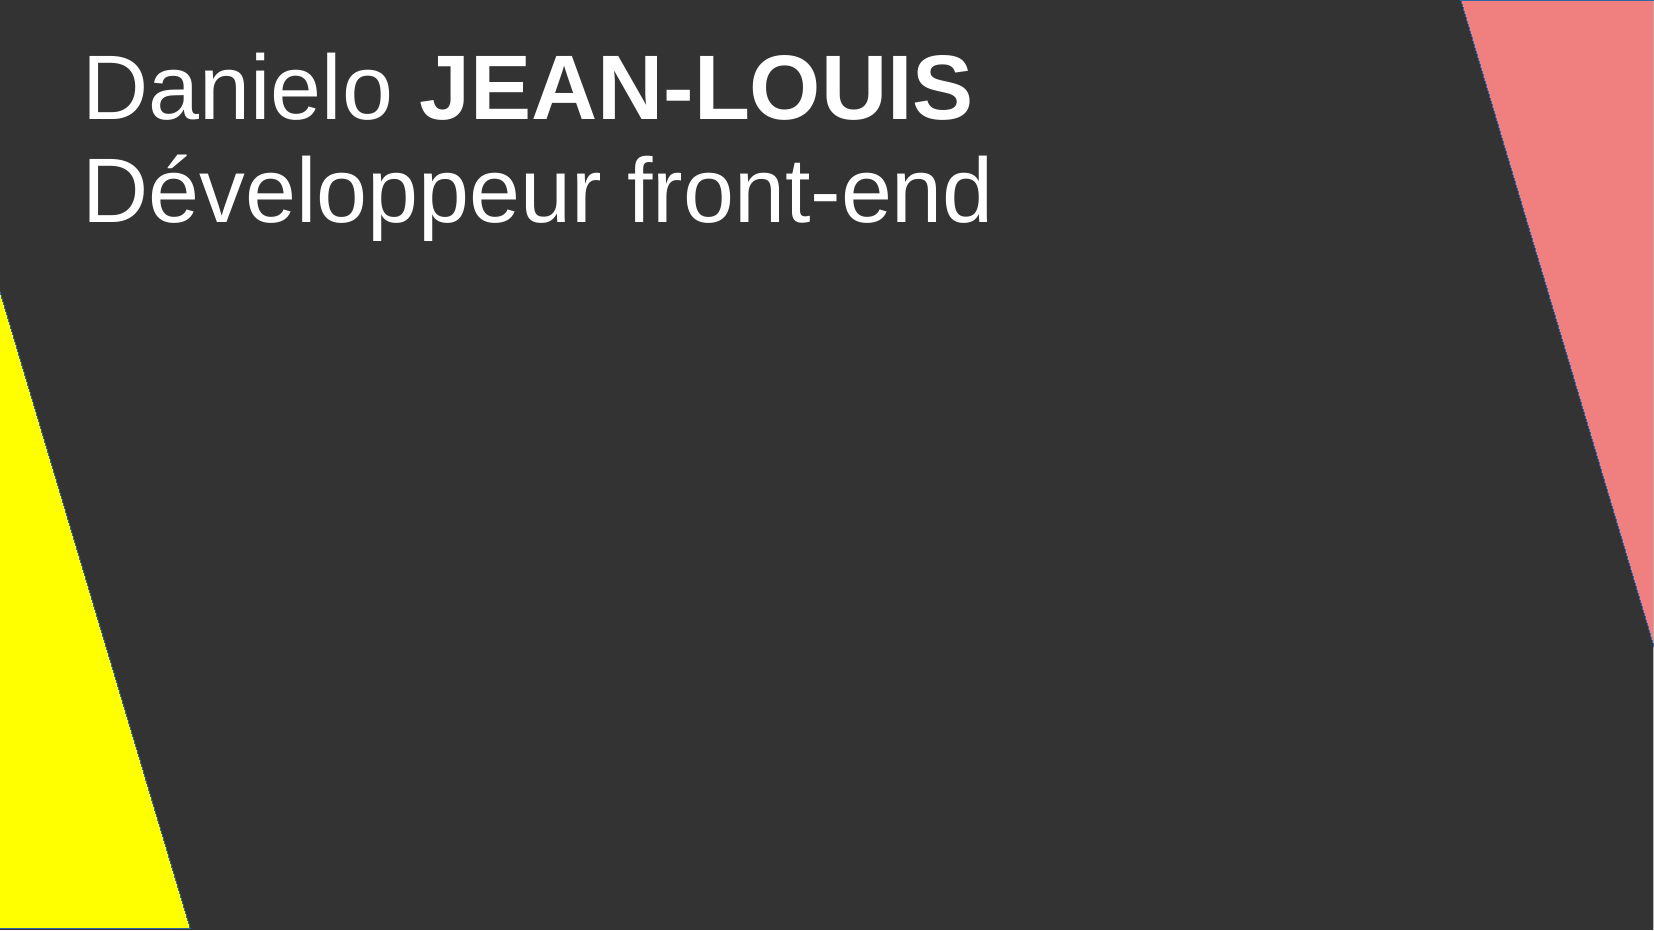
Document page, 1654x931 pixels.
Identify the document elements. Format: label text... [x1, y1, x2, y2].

text_box [1460, 0, 1654, 647]
text_box [0, 291, 191, 929]
subtitle Danielo JEAN-LOUIS Développeur front-end [82, 36, 1571, 758]
